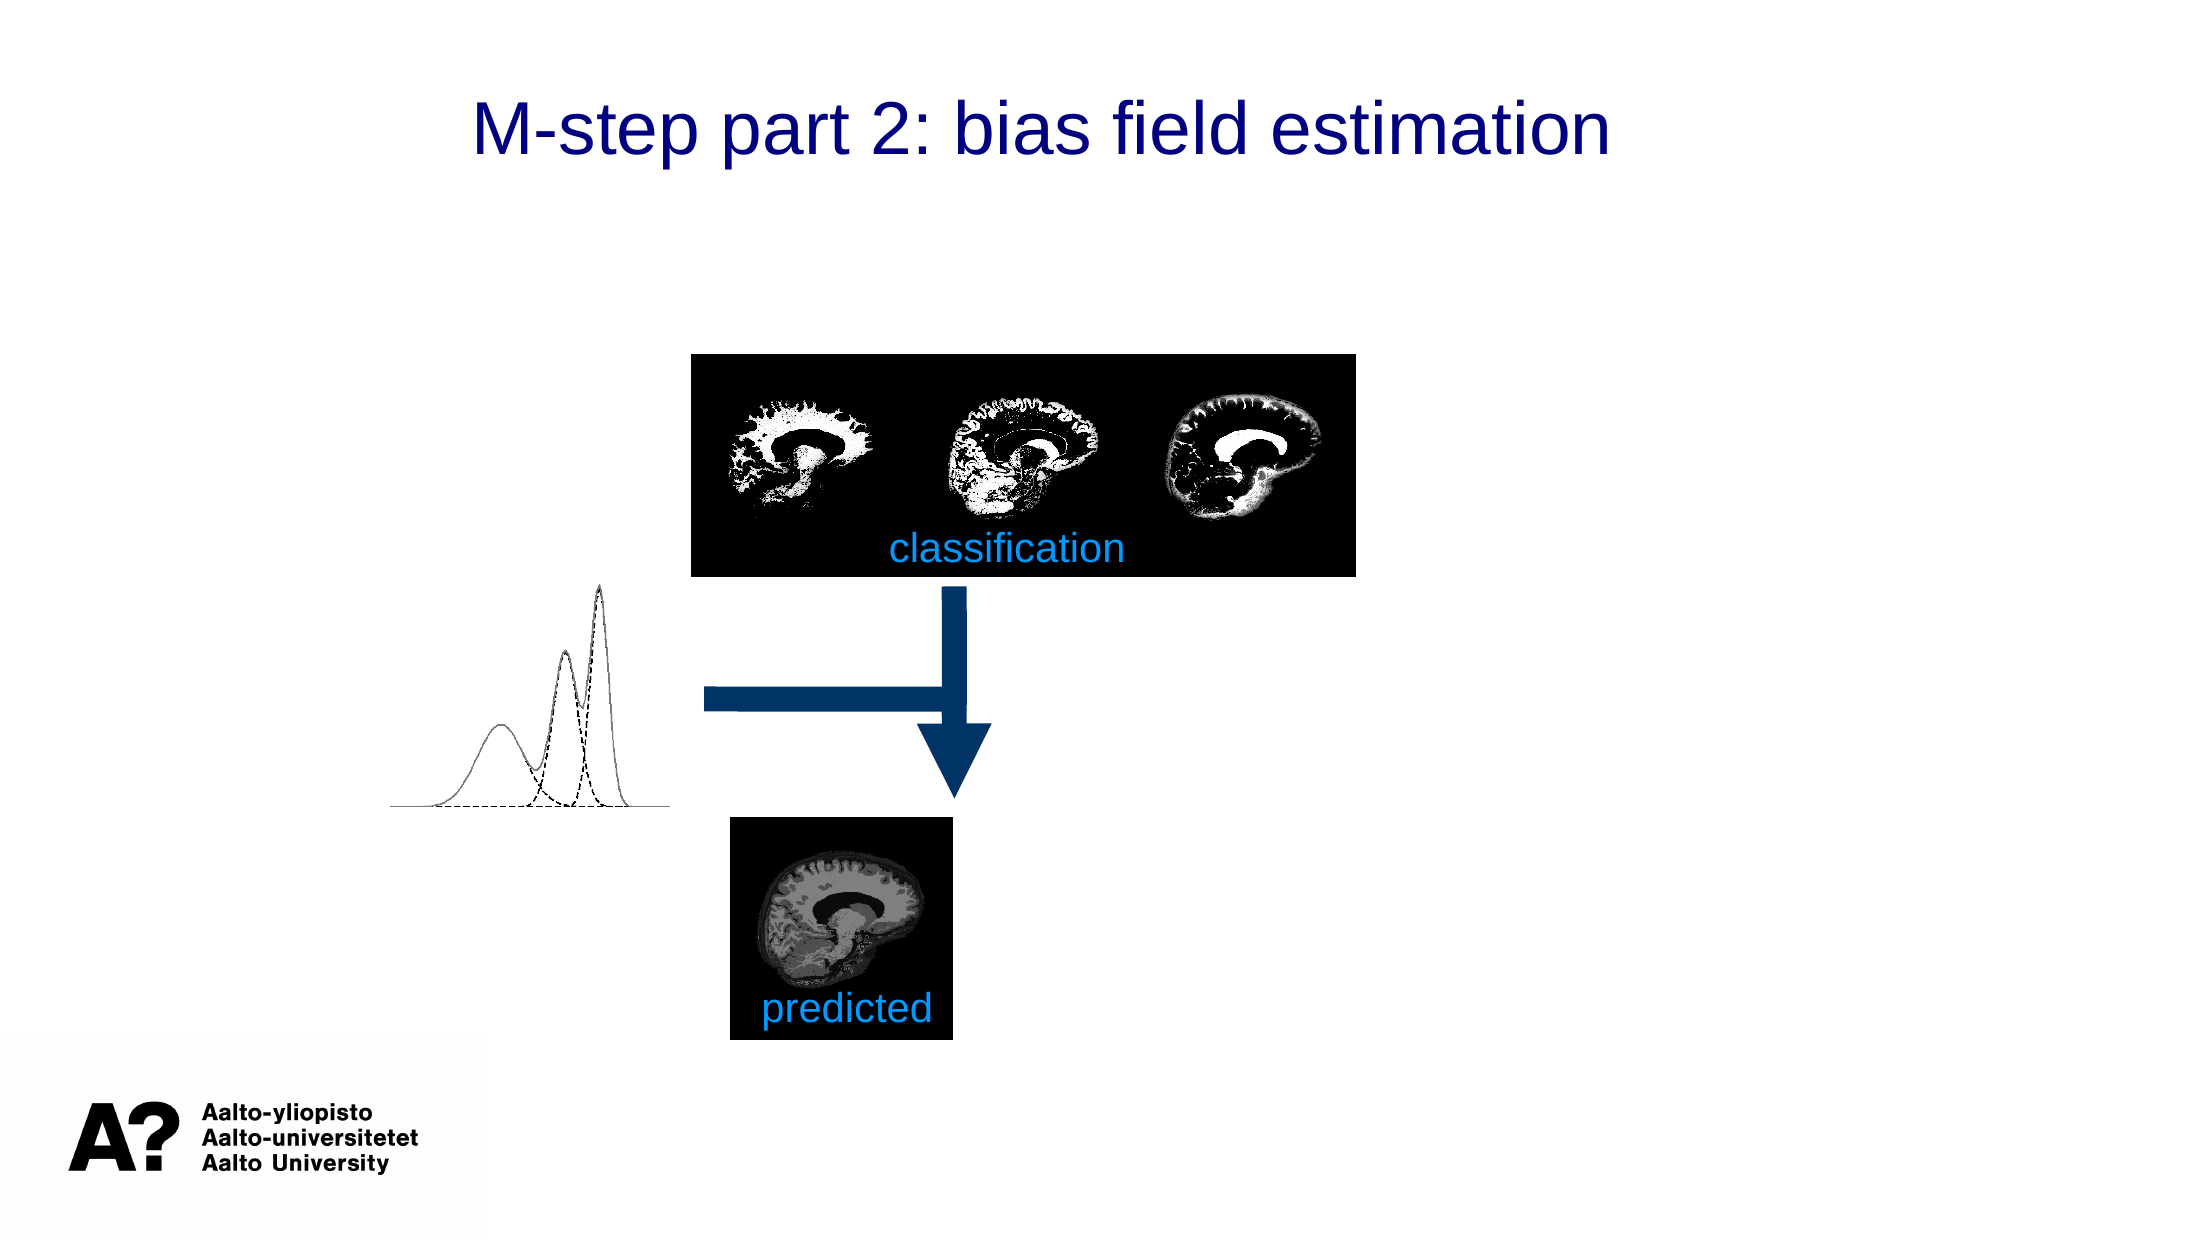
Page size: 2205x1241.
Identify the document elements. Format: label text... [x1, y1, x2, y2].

text_box predicted [761, 985, 934, 1032]
text_box classification [888, 525, 1126, 573]
picture [0, 1035, 488, 1239]
title M-step part 2: bias field estimation [386, 65, 1699, 179]
picture [730, 817, 953, 1040]
picture [691, 354, 1356, 577]
picture [390, 584, 670, 807]
